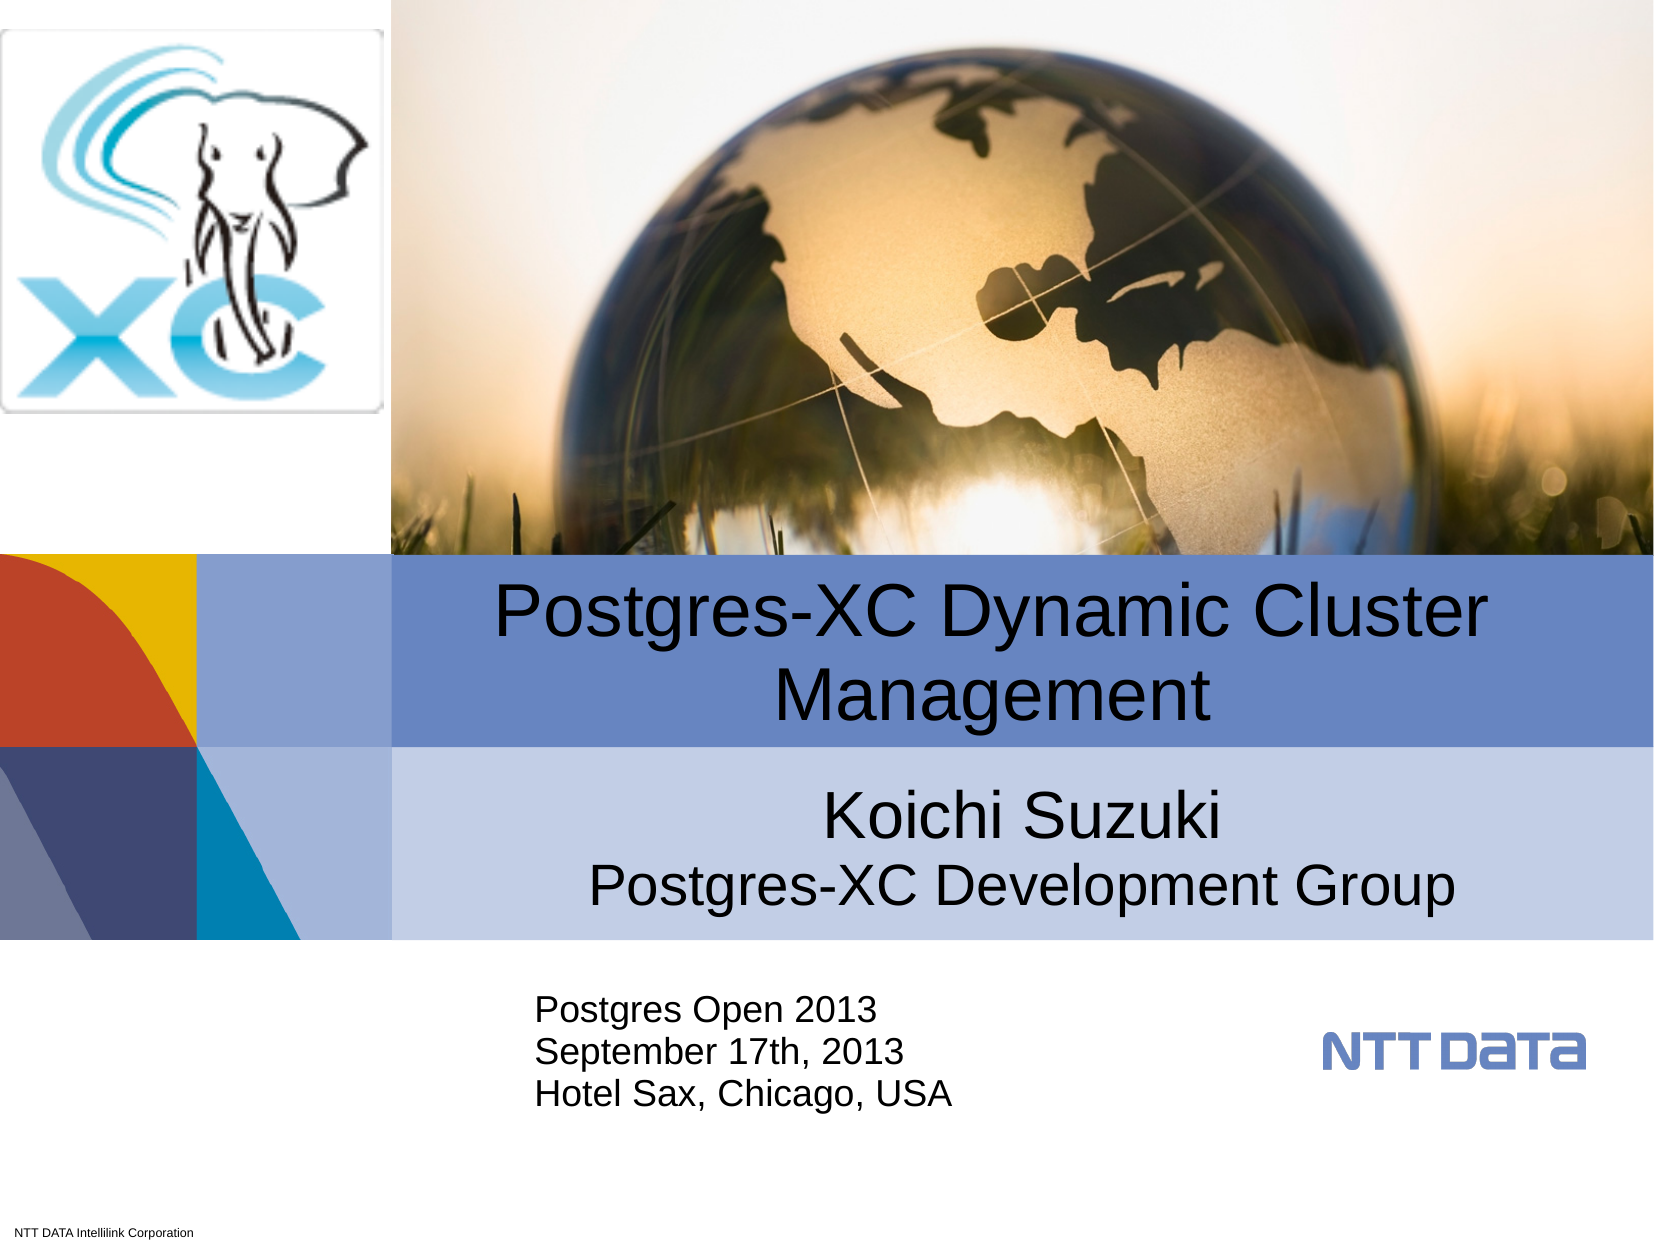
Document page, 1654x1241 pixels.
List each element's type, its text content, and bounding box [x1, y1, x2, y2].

picture [0, 0, 1654, 940]
subtitle Koichi Suzuki Postgres-XC Development Group [413, 762, 1633, 934]
text_box Postgres Open 2013 September 17th, 2013 Hotel Sax, Chicago, USA [519, 981, 1276, 1123]
picture [0, 29, 384, 414]
title Postgres-XC Dynamic Cluster Management [330, 560, 1654, 745]
picture [1323, 1032, 1586, 1070]
